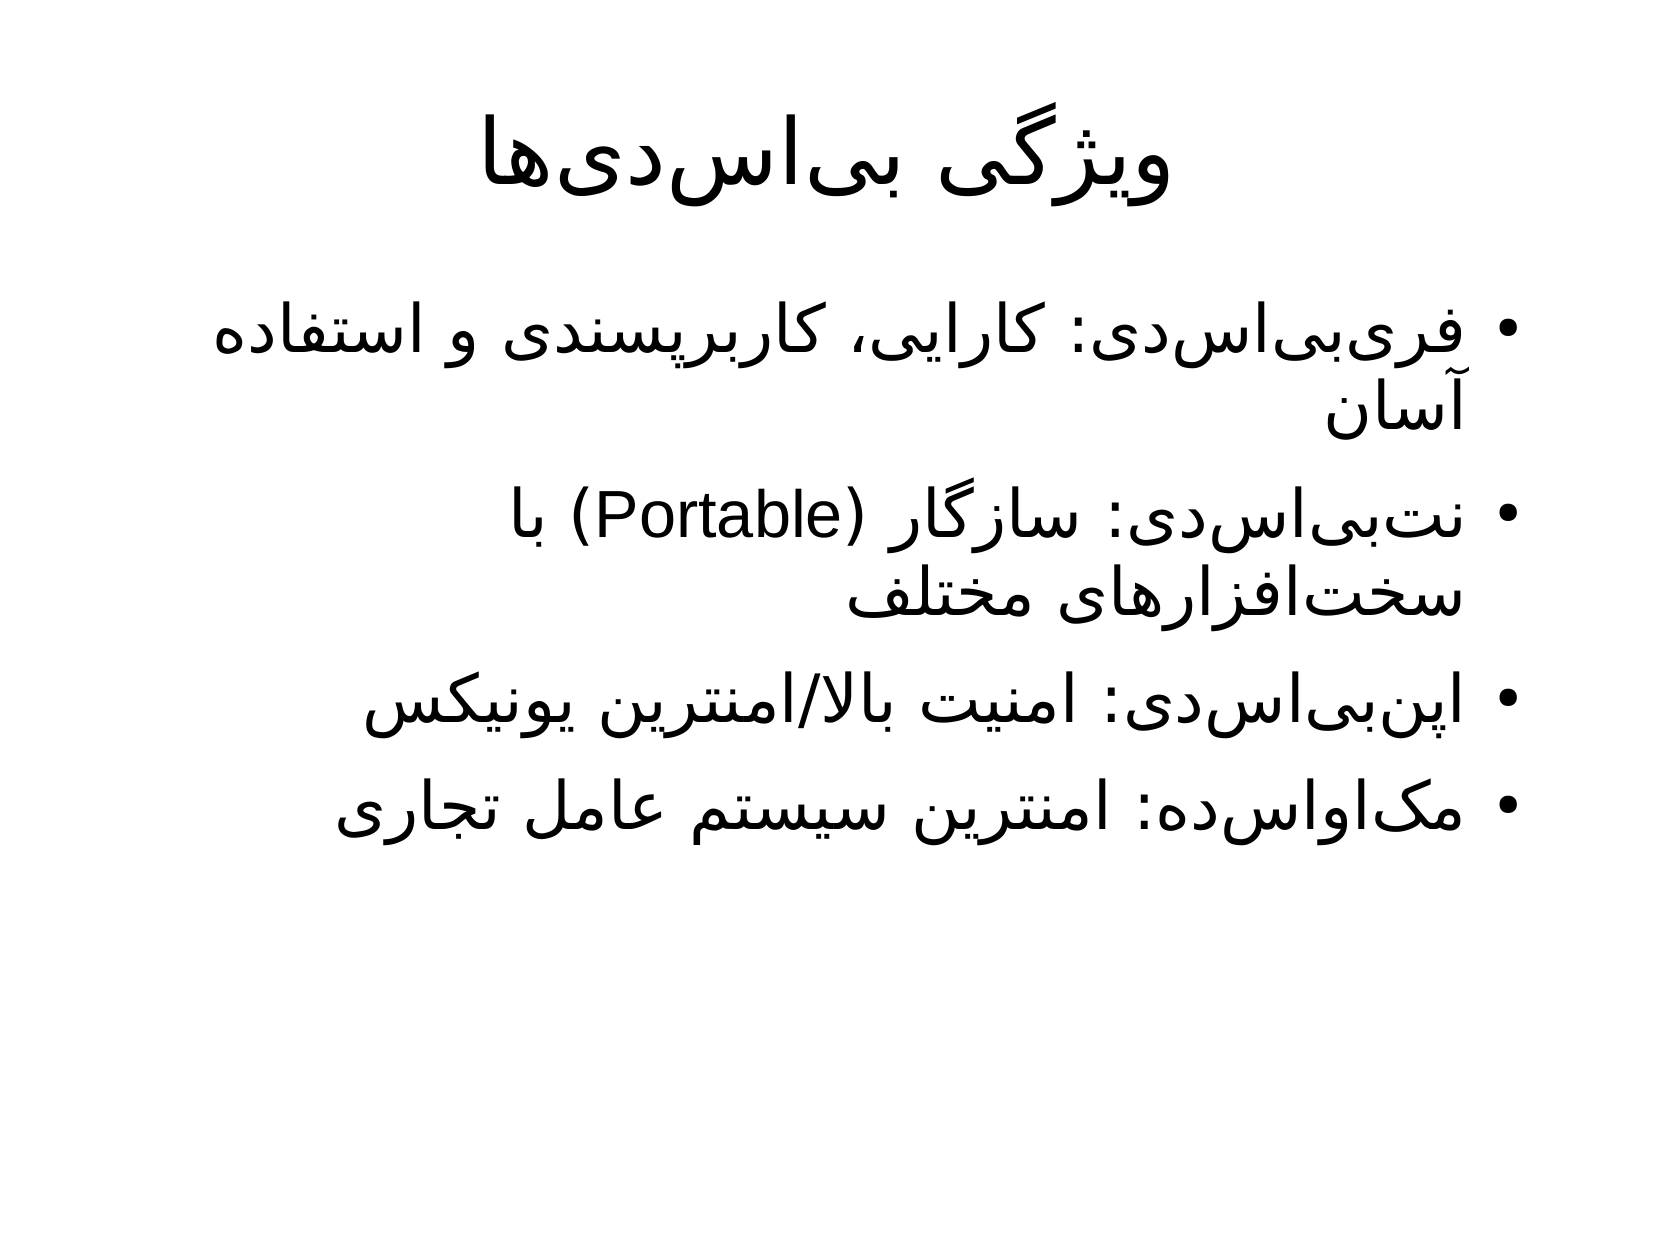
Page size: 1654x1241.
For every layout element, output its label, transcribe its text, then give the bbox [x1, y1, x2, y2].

title ویژگی بی‌اس‌دی‌ها [82, 49, 1571, 257]
list فری‌بی‌اس‌دی: کارایی، کاربرپسندی و استفاده آسان نت‌بی‌اس‌دی: سازگار (Portable) با سخت‌افزارهای مختلف اپن‌بی‌اس‌دی: امنیت بالا/امنترین یونیکس مک‌او‌اس‌ده: امنترین سیستم عامل تجاری [82, 290, 1538, 1010]
